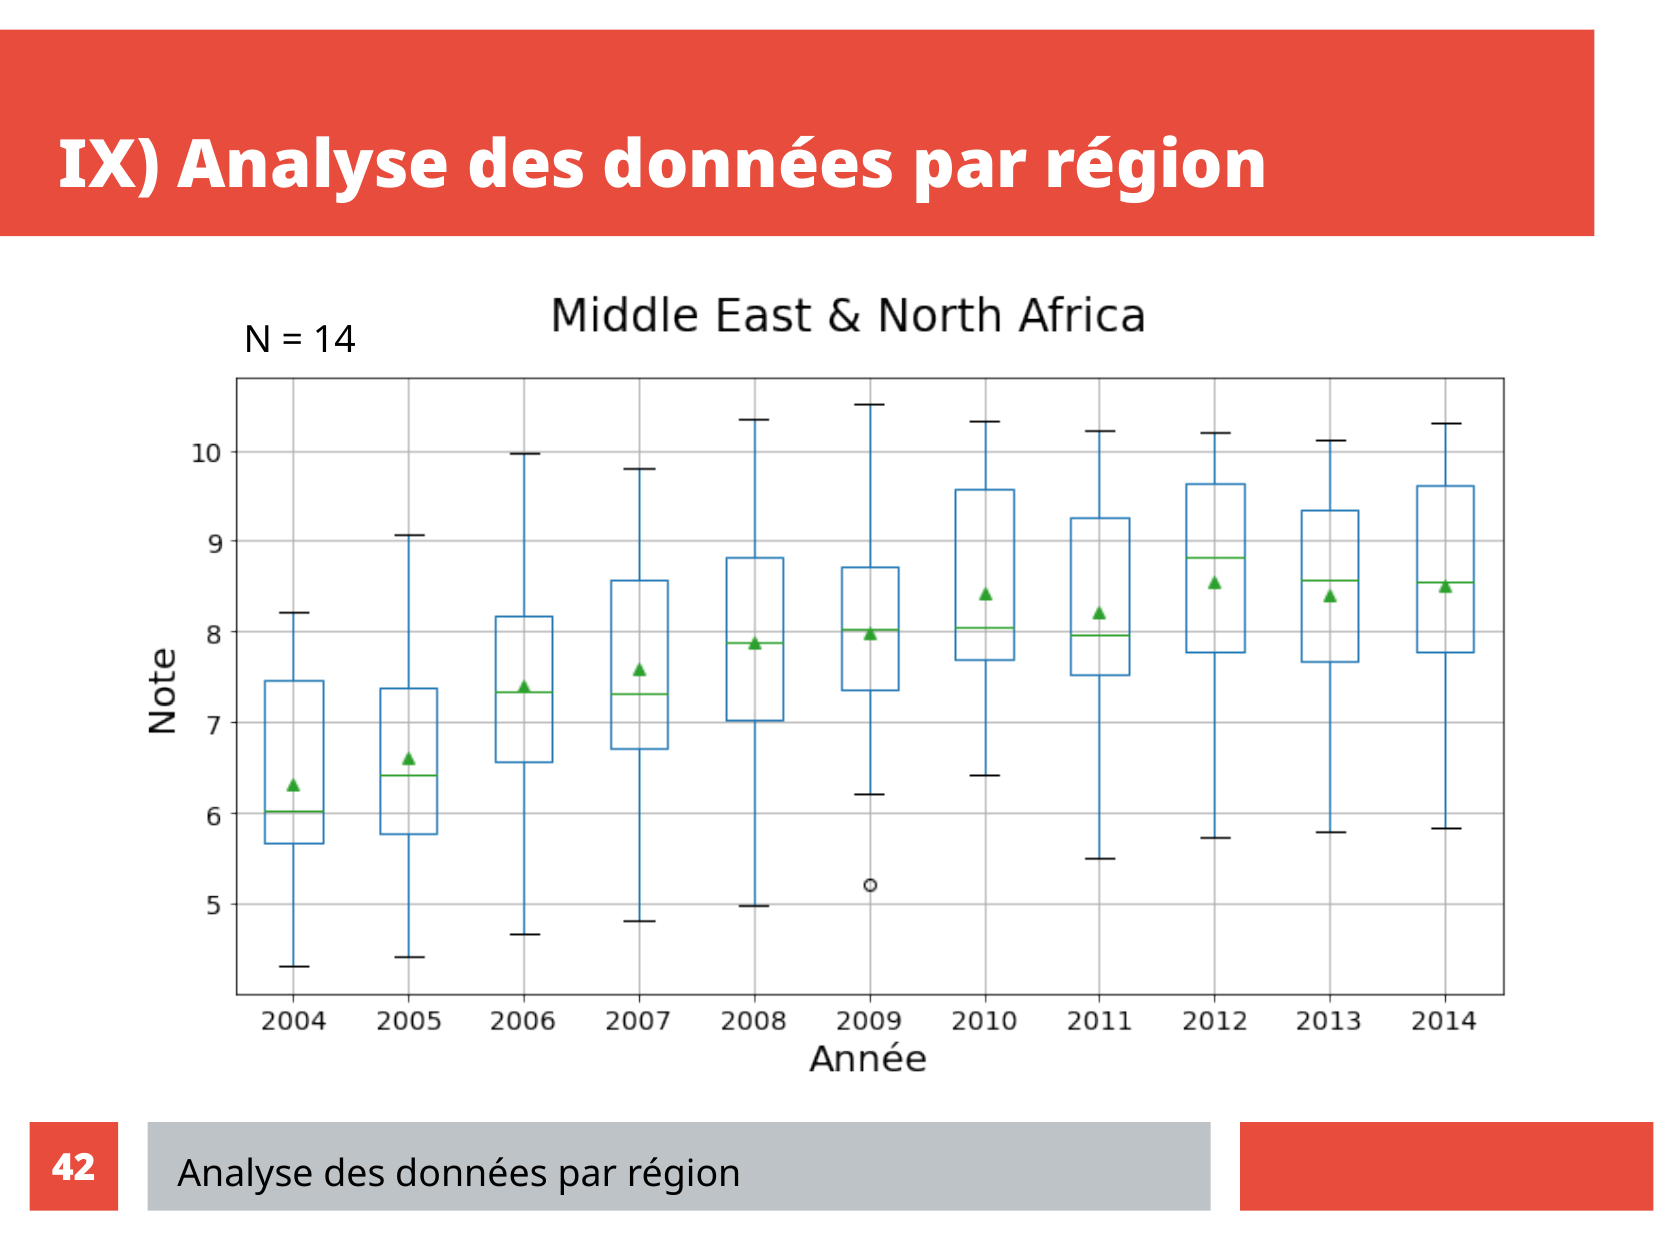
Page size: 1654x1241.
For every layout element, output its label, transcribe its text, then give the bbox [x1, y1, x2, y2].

picture [132, 283, 1515, 1091]
text_box Analyse des données par région [162, 1138, 795, 1198]
title IX) Analyse des données par région [59, 59, 1595, 207]
